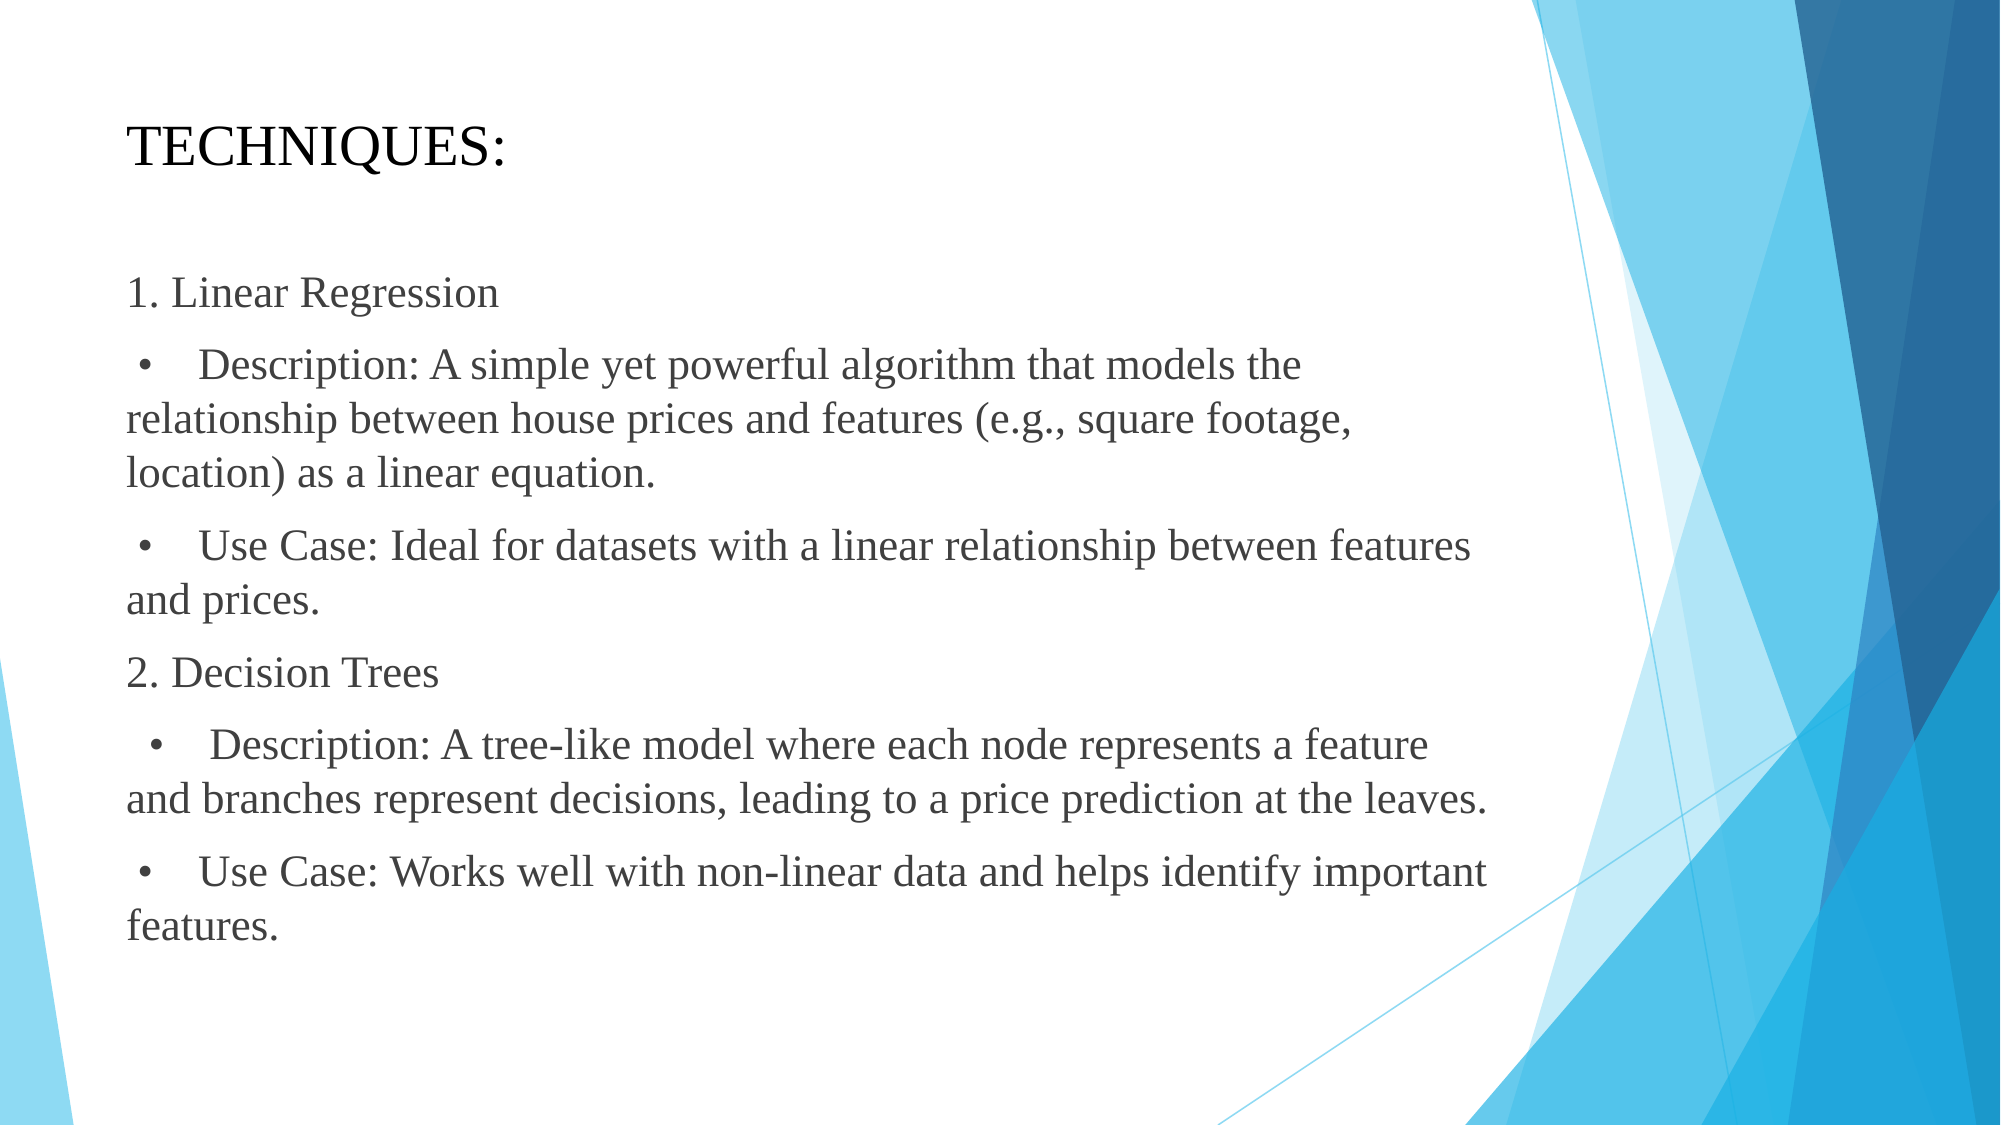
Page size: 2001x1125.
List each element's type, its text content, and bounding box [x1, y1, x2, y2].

list 1. Linear Regression • Description: A simple yet powerful algorithm that models the relationship between house prices and features (e.g., square footage, location) as a linear equation. • Use Case: Ideal for datasets with a linear relationship between features and prices. 2. Decision Trees • Description: A tree-like model where each node represents a feature and branches represent decisions, leading to a price prediction at the leaves. • Use Case: Works well with non-linear data and helps identify important features. [111, 254, 1522, 992]
title TECHNIQUES: [111, 99, 1522, 254]
